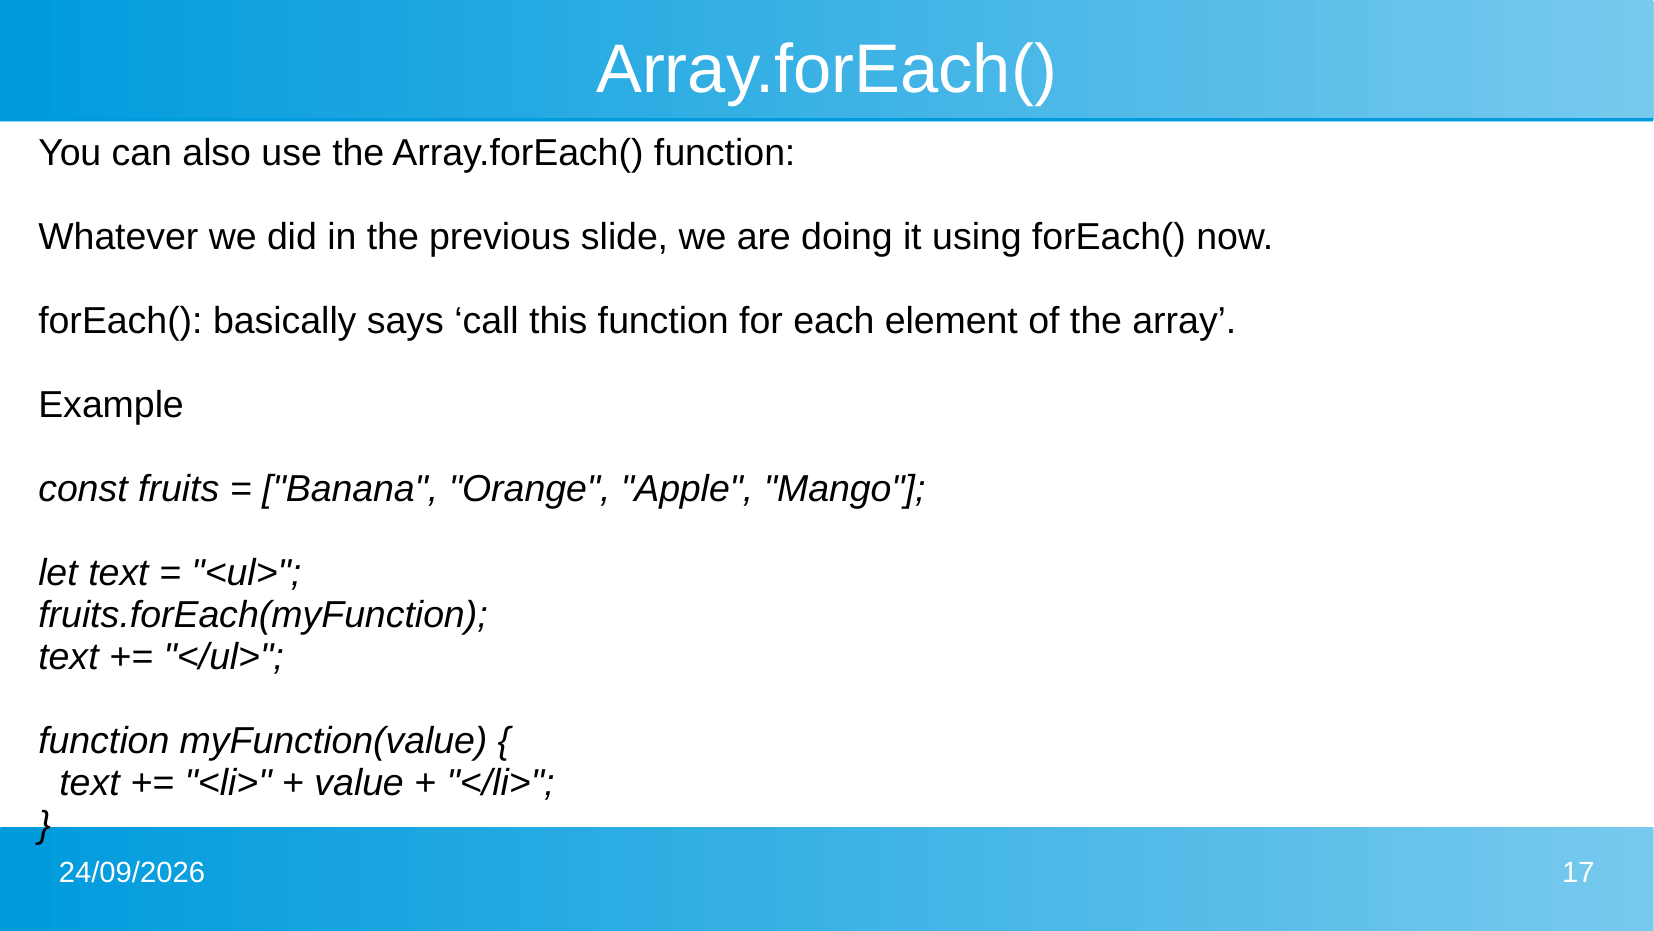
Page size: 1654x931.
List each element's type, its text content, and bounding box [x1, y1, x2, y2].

title Array.forEach() [59, 29, 1595, 108]
text_box You can also use the Array.forEach() function: Whatever we did in the previous slide, we are doing it using forEach() now. forEach(): basically says ‘call this function for each element of the array’. Example const fruits = ["Banana", "Orange", "Apple", "Mango"]; let text = "<ul>"; fruits.forEach(myFunction); text += "</ul>"; function myFunction(value) { text += "<li>" + value + "</li>"; } [23, 124, 1353, 853]
